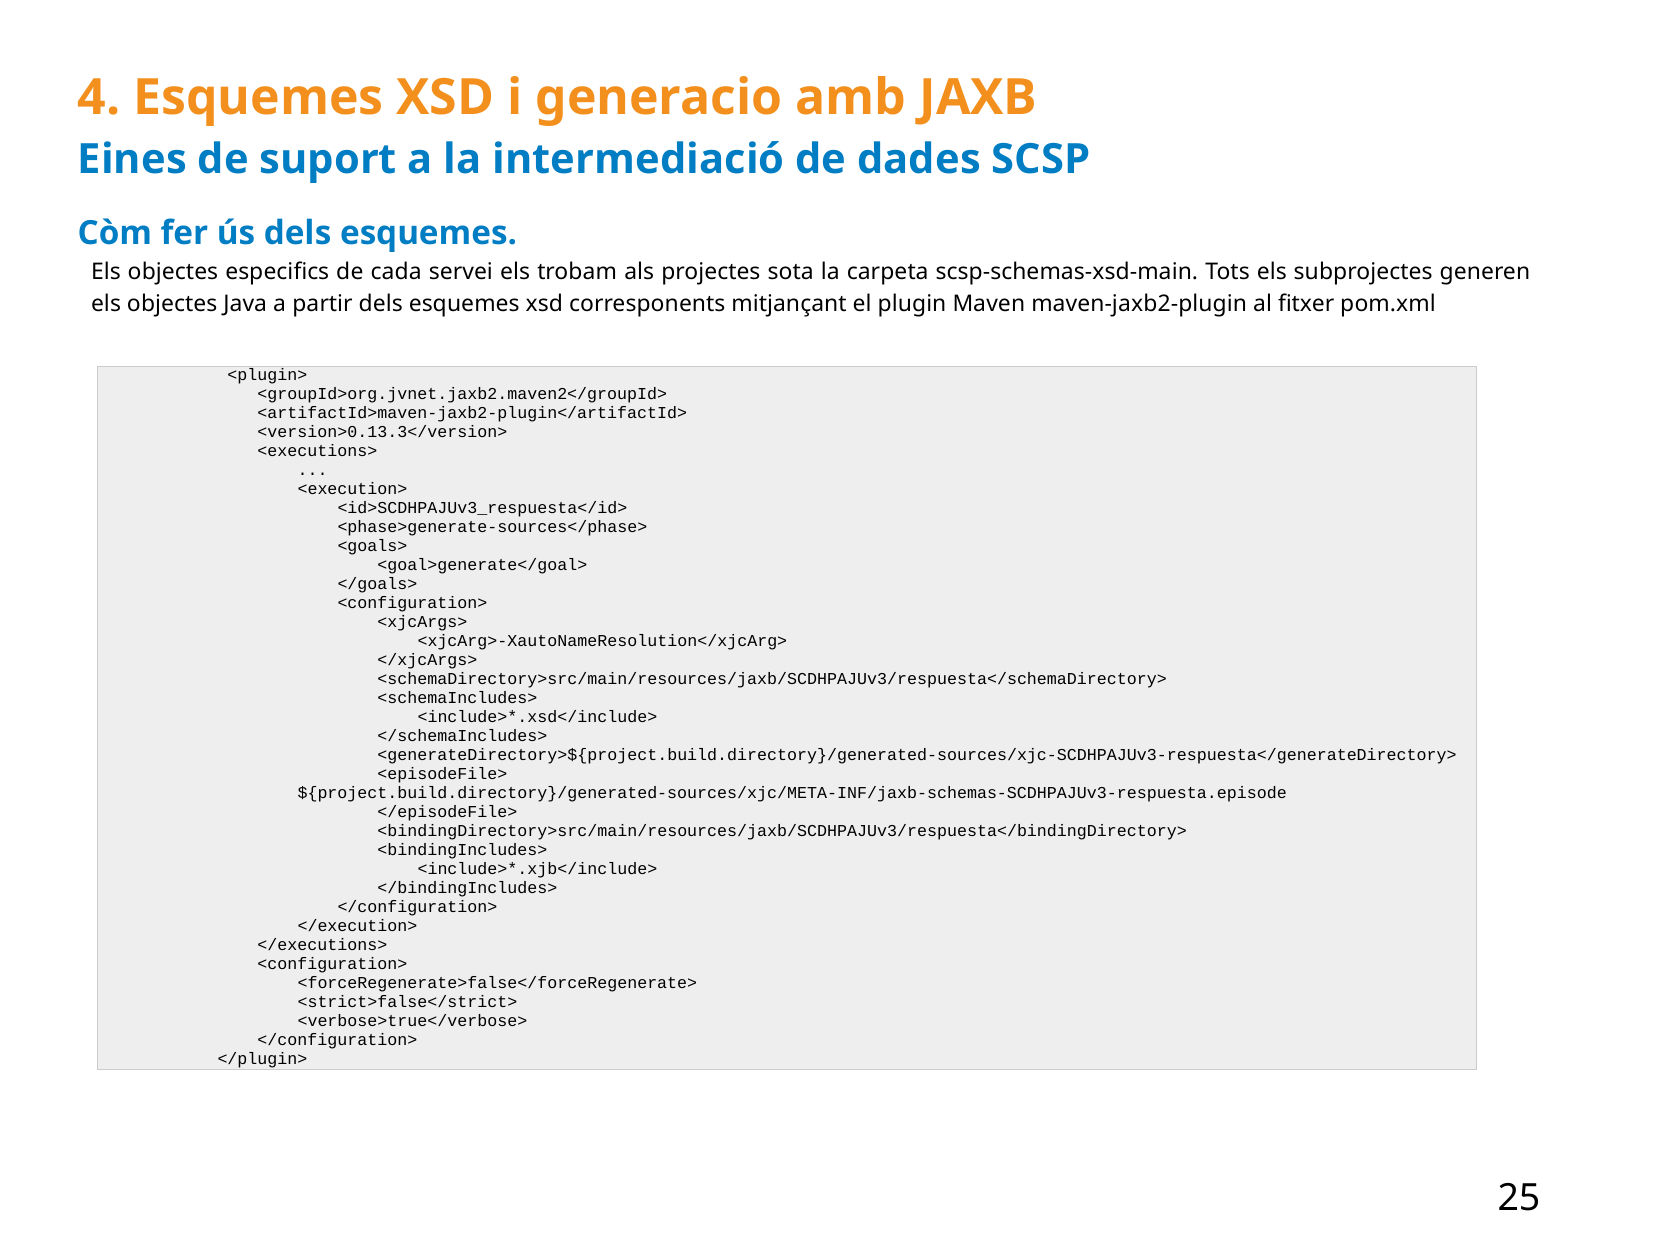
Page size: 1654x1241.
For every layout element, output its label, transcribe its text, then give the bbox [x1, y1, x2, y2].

text_box 4. Esquemes XSD i generacio amb JAXB Eines de suport a la intermediació de dades SCSP Còm fer ús dels esquemes. [63, 53, 1535, 148]
text_box <plugin> <groupId>org.jvnet.jaxb2.maven2</groupId> <artifactId>maven-jaxb2-plugin</artifactId> <version>0.13.3</version> <executions> ... <execution> <id>SCDHPAJUv3_respuesta</id> <phase>generate-sources</phase> <goals> <goal>generate</goal> </goals> <configuration> <xjcArgs> <xjcArg>-XautoNameResolution</xjcArg> </xjcArgs> <schemaDirectory>src/main/resources/jaxb/SCDHPAJUv3/respuesta</schemaDirectory> <schemaIncludes> <include>*.xsd</include> </schemaIncludes> <generateDirectory>${project.build.directory}/generated-sources/xjc-SCDHPAJUv3-respuesta</generateDirectory> <episodeFile> ${project.build.directory}/generated-sources/xjc/META-INF/jaxb-schemas-SCDHPAJUv3-respuesta.episode </episodeFile> <bindingDirectory>src/main/resources/jaxb/SCDHPAJUv3/respuesta</bindingDirectory> <bindingIncludes> <include>*.xjb</include> </bindingIncludes> </configuration> </execution> </executions> <configuration> <forceRegenerate>false</forceRegenerate> <strict>false</strict> <verbose>true</verbose> </configuration> </plugin> [97, 366, 1477, 1070]
text_box Els objectes especifics de cada servei els trobam als projectes sota la carpeta scsp-schemas-xsd-main. Tots els subprojectes generen els objectes Java a partir dels esquemes xsd corresponents mitjançant el plugin Maven maven-jaxb2-plugin al fitxer pom.xml [76, 248, 1548, 355]
text_box <número> [1482, 1163, 1654, 1229]
